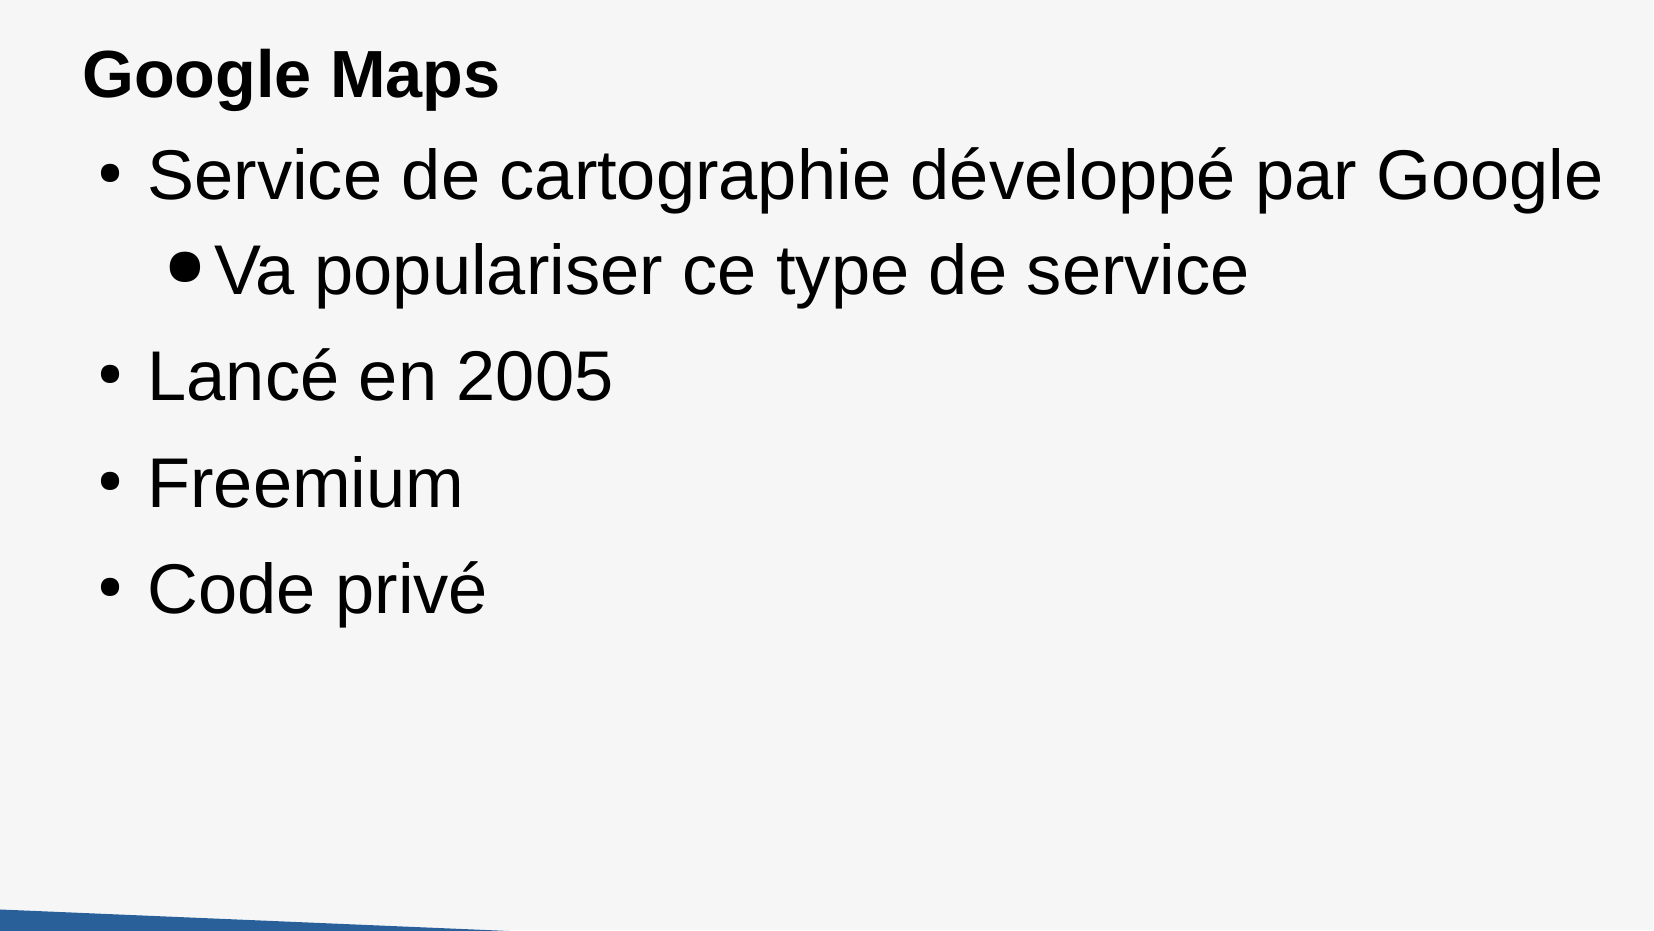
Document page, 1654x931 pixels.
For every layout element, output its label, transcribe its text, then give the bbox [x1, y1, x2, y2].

text_box [0, 909, 510, 931]
title Google Maps [82, 37, 1571, 114]
list Service de cartographie développé par Google Va populariser ce type de service Lancé en 2005 Freemium Code privé [80, 135, 1620, 709]
